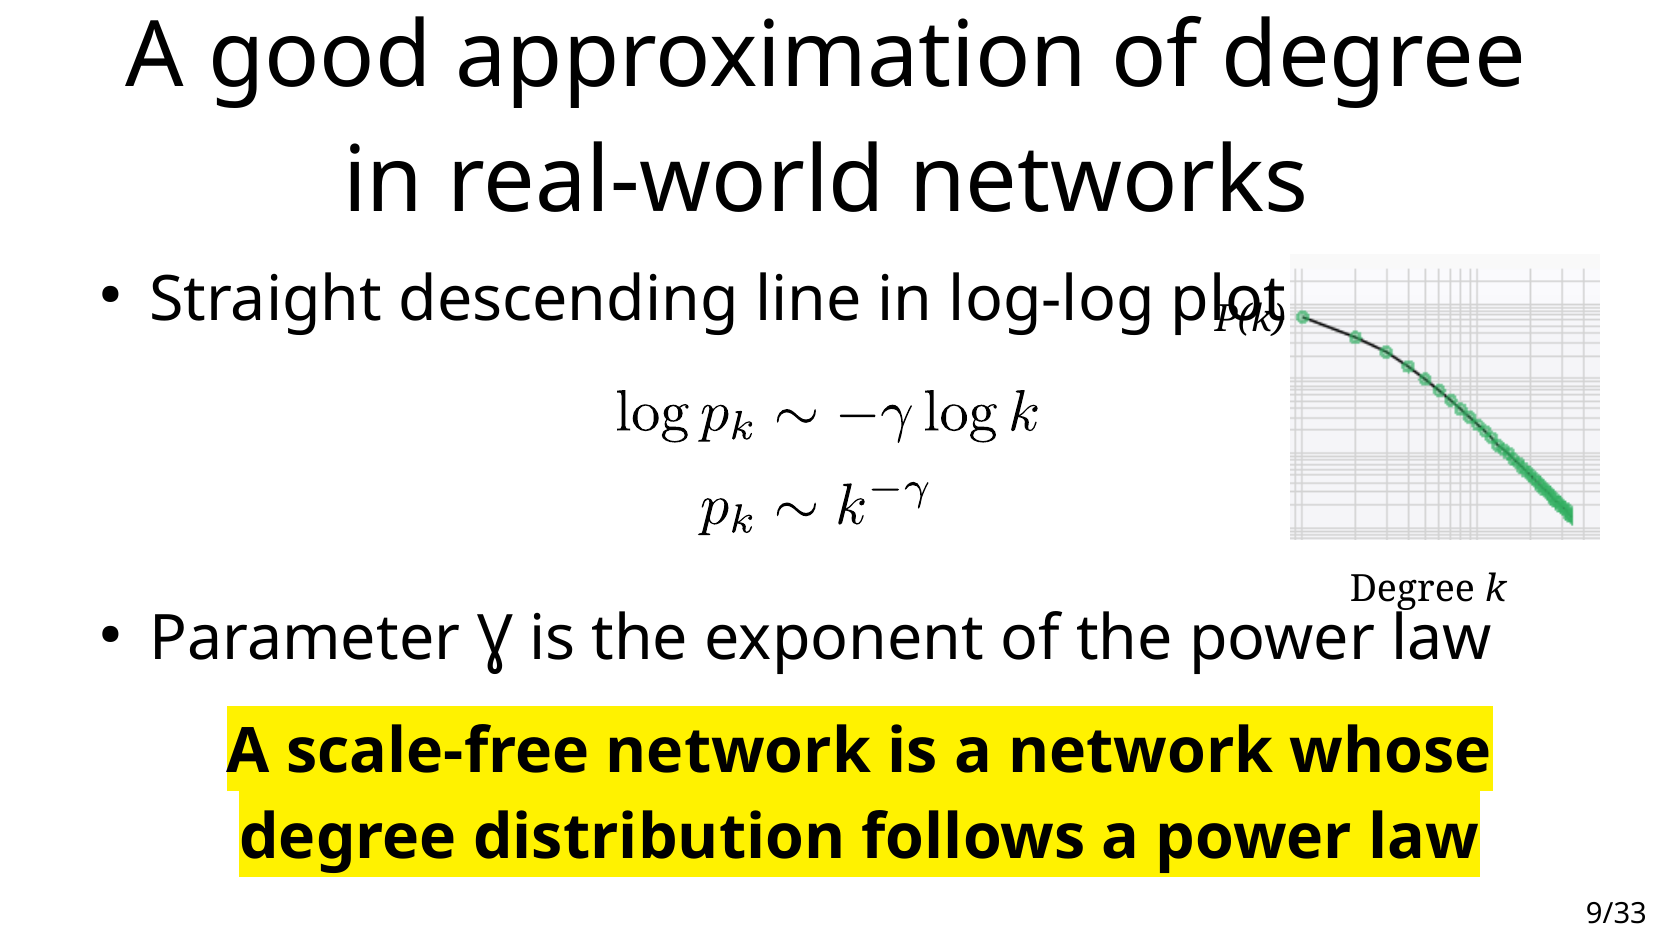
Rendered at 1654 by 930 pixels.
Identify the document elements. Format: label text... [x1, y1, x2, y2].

text_box [615, 390, 1041, 536]
text_box P(k) [1200, 284, 1306, 345]
text_box Degree k [1335, 554, 1601, 615]
list Straight descending line in log-log plot Parameter Ɣ is the exponent of the power law A scale-free network is a network whose degree distribution follows a power law [82, 252, 1571, 886]
picture [1290, 254, 1600, 540]
title A good approximation of degree in real-world networks [82, 0, 1571, 243]
